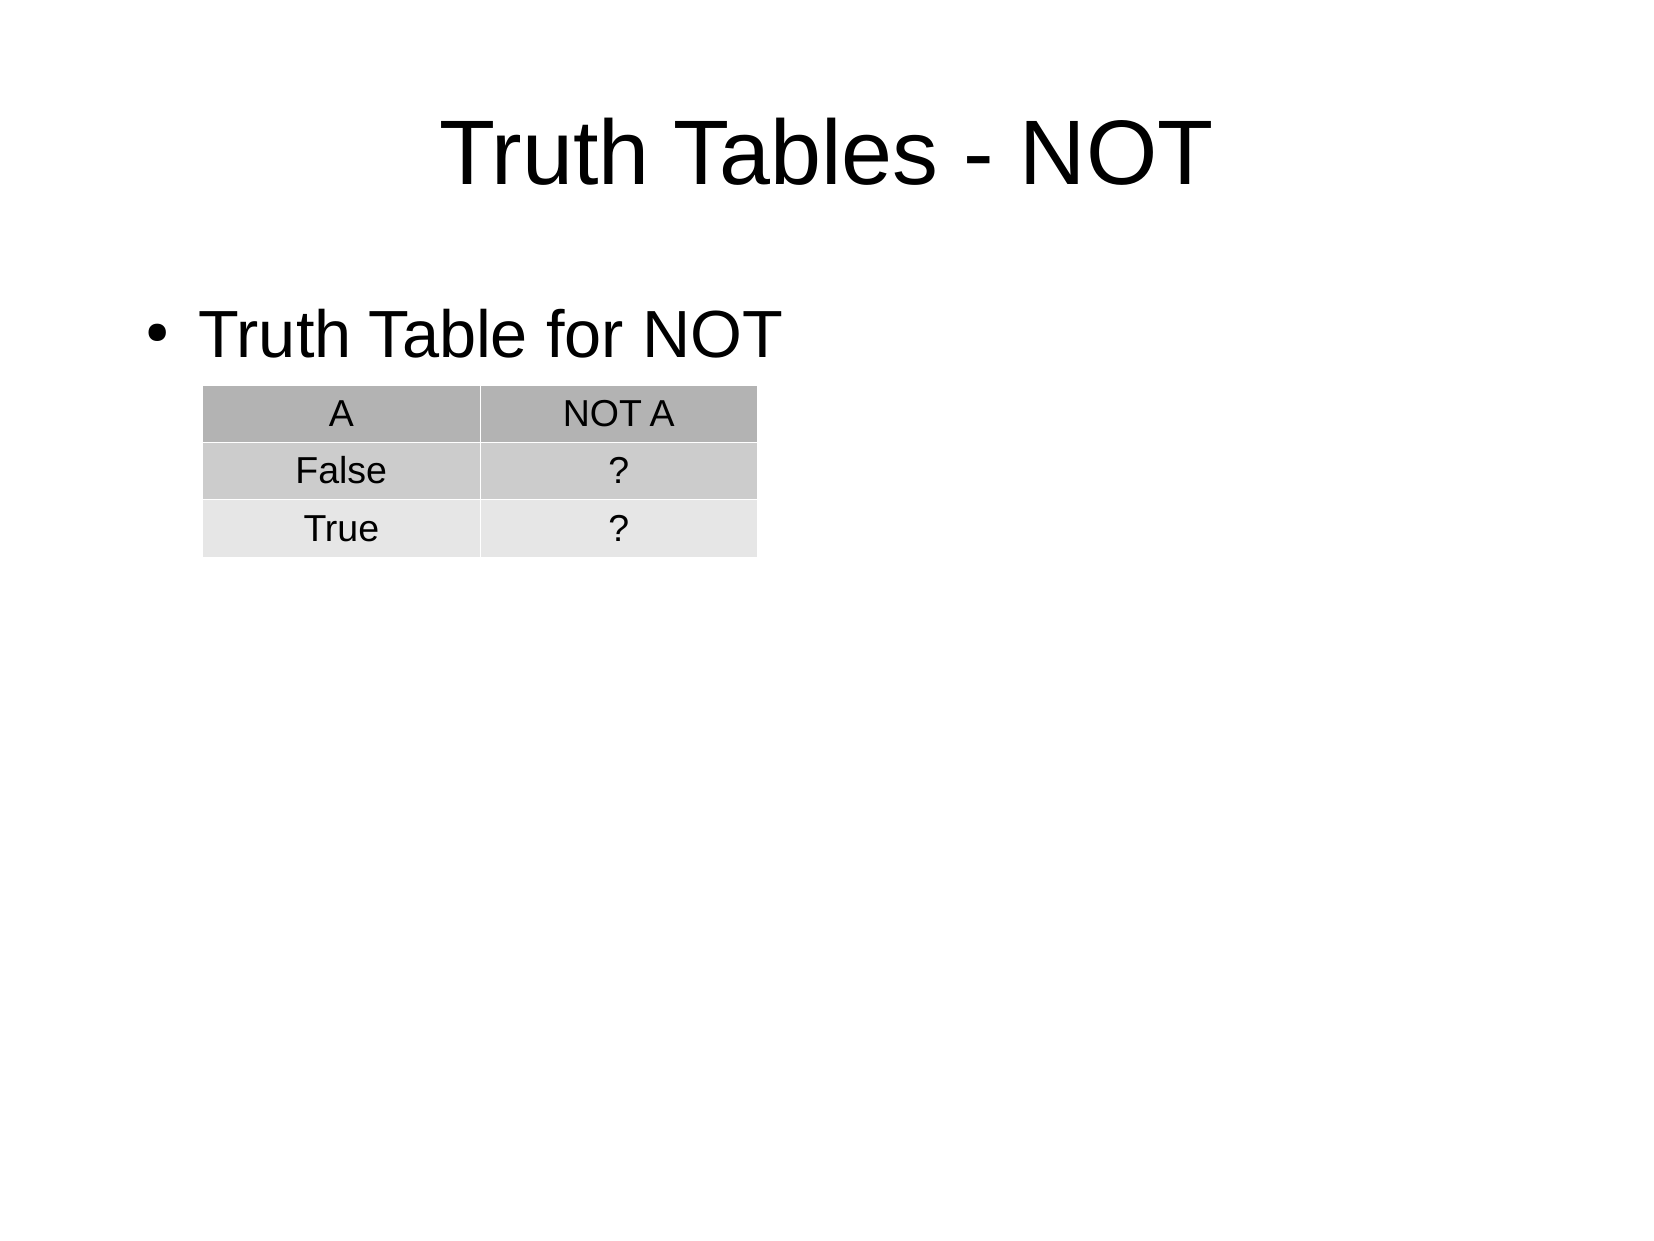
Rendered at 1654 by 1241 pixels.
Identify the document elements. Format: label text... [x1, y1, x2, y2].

table_cell True [203, 500, 480, 557]
list Truth Table for NOT [127, 296, 1583, 1170]
table_header NOT A [481, 386, 757, 442]
table_cell ? [481, 500, 757, 557]
table_cell ? [481, 443, 757, 499]
table_cell False [203, 443, 480, 499]
title Truth Tables - NOT [82, 49, 1571, 257]
table_header A [203, 386, 480, 442]
